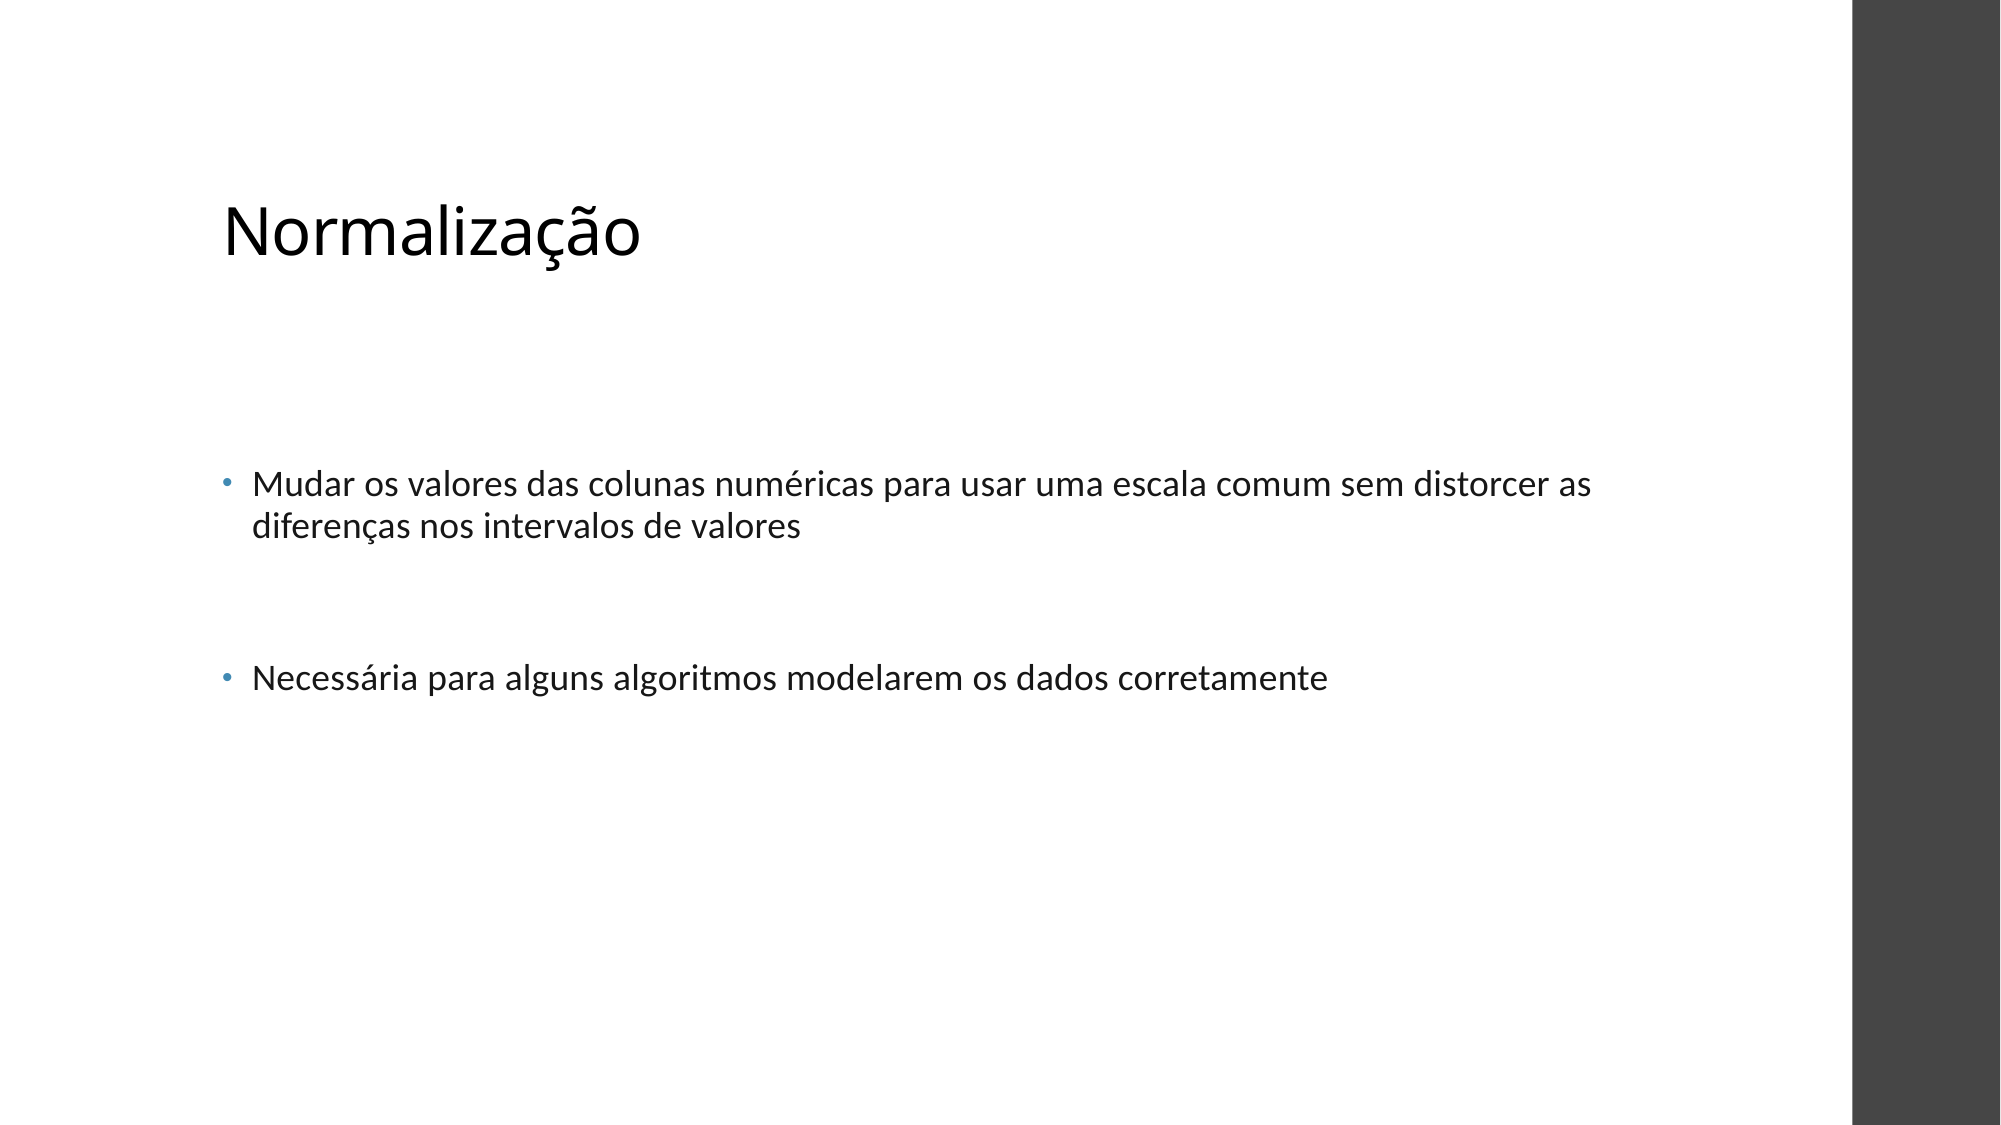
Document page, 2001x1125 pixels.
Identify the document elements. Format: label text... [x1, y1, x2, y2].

title Normalização [206, 60, 1797, 278]
list Mudar os valores das colunas numéricas para usar uma escala comum sem distorcer as diferenças nos intervalos de valores Necessária para alguns algoritmos modelarem os dados corretamente [206, 299, 1617, 1014]
